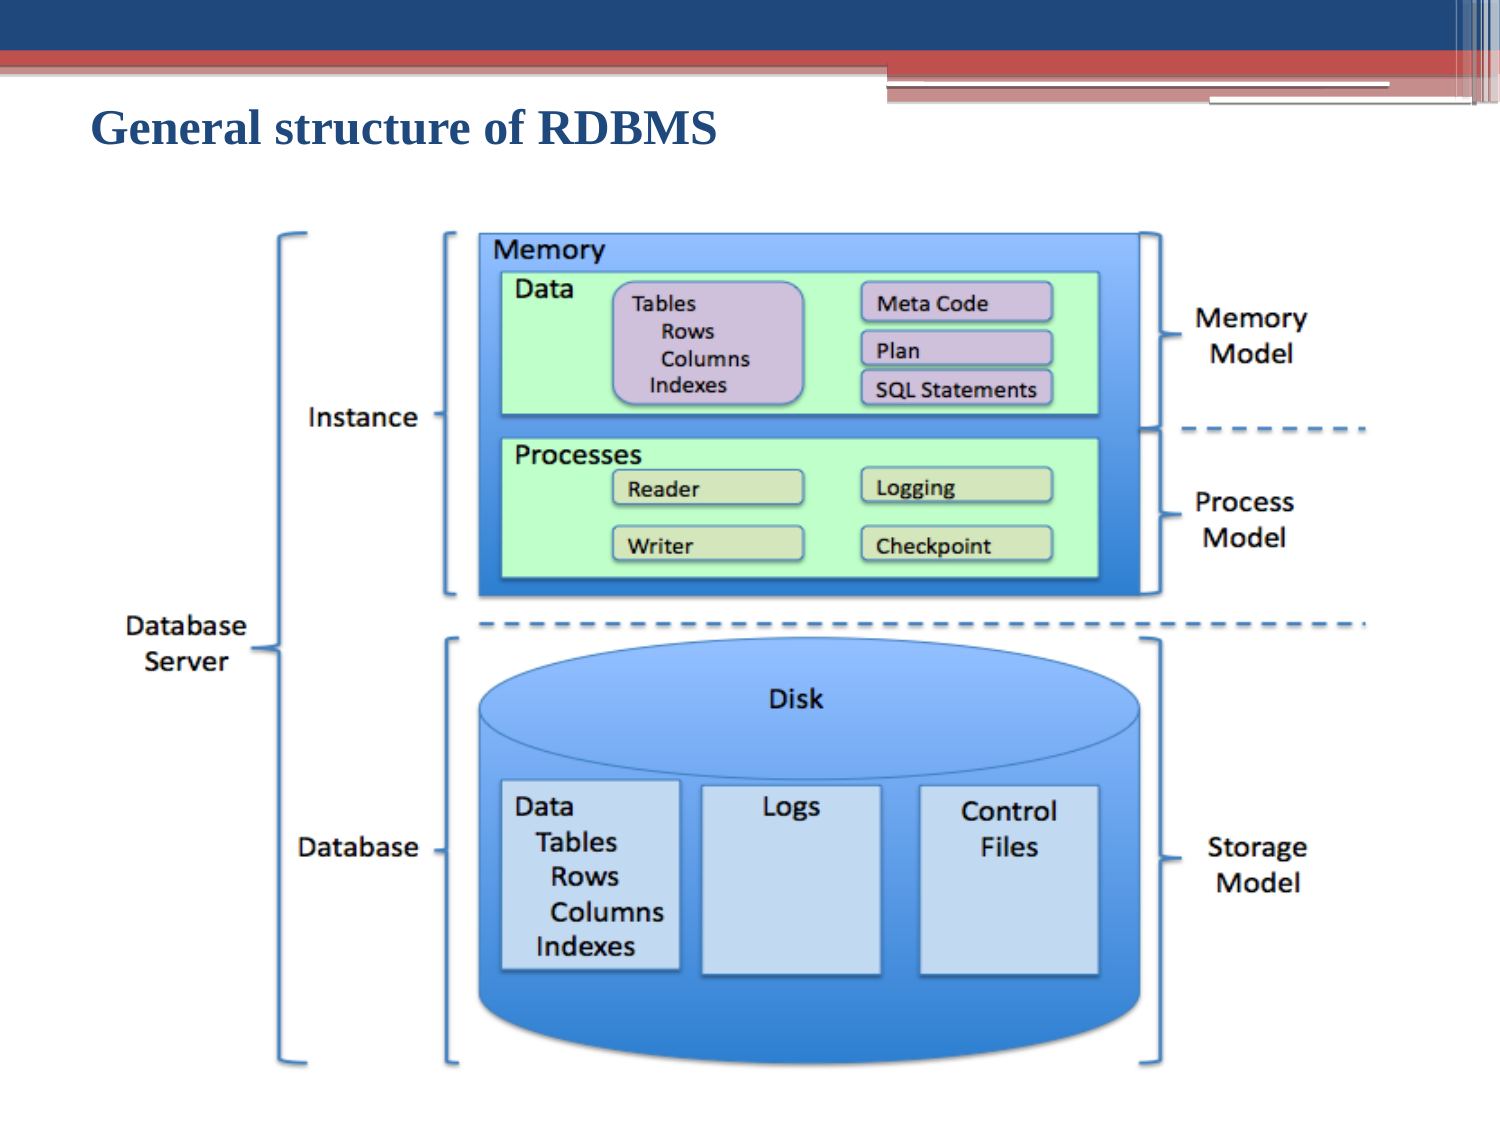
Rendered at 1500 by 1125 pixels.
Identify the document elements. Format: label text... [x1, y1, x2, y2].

picture [99, 212, 1375, 1075]
title General structure of RDBMS [75, 87, 1425, 163]
